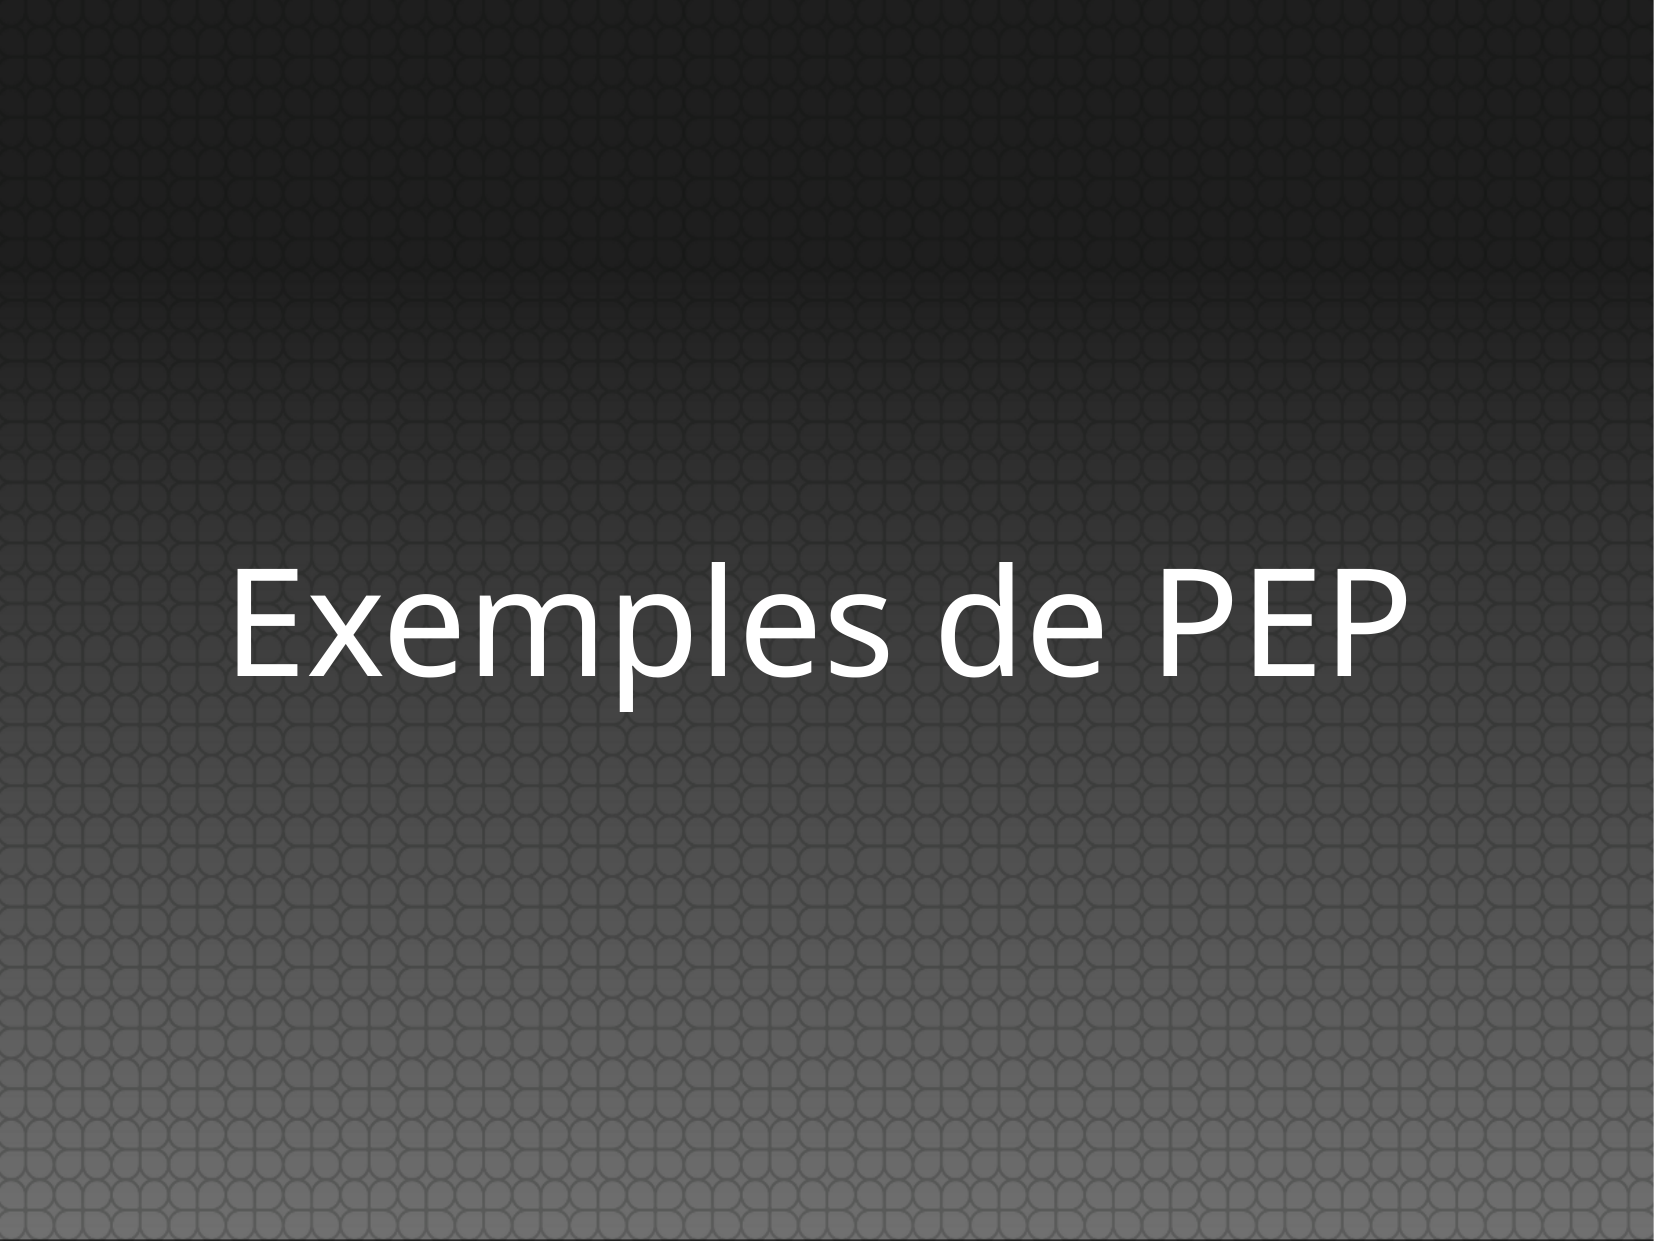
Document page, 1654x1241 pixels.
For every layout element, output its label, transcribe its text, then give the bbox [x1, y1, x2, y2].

picture [0, 0, 1654, 1241]
title Exemples de PEP [75, 525, 1564, 713]
